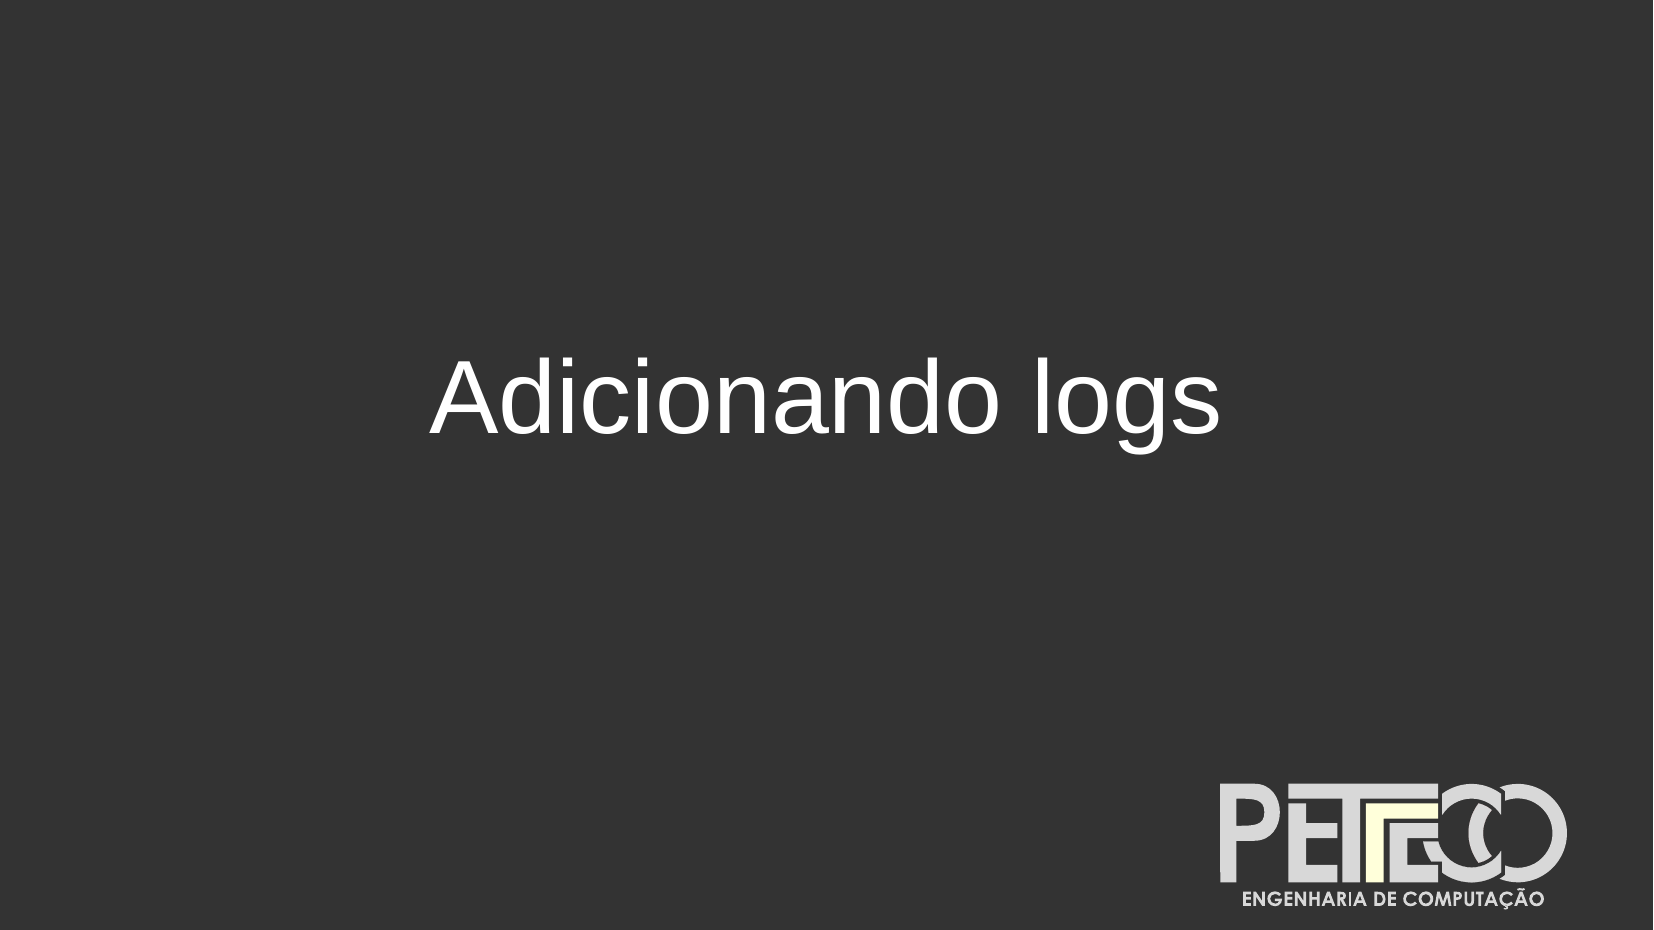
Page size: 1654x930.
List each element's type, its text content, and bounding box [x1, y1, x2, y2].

subtitle Adicionando logs [82, 37, 1571, 757]
